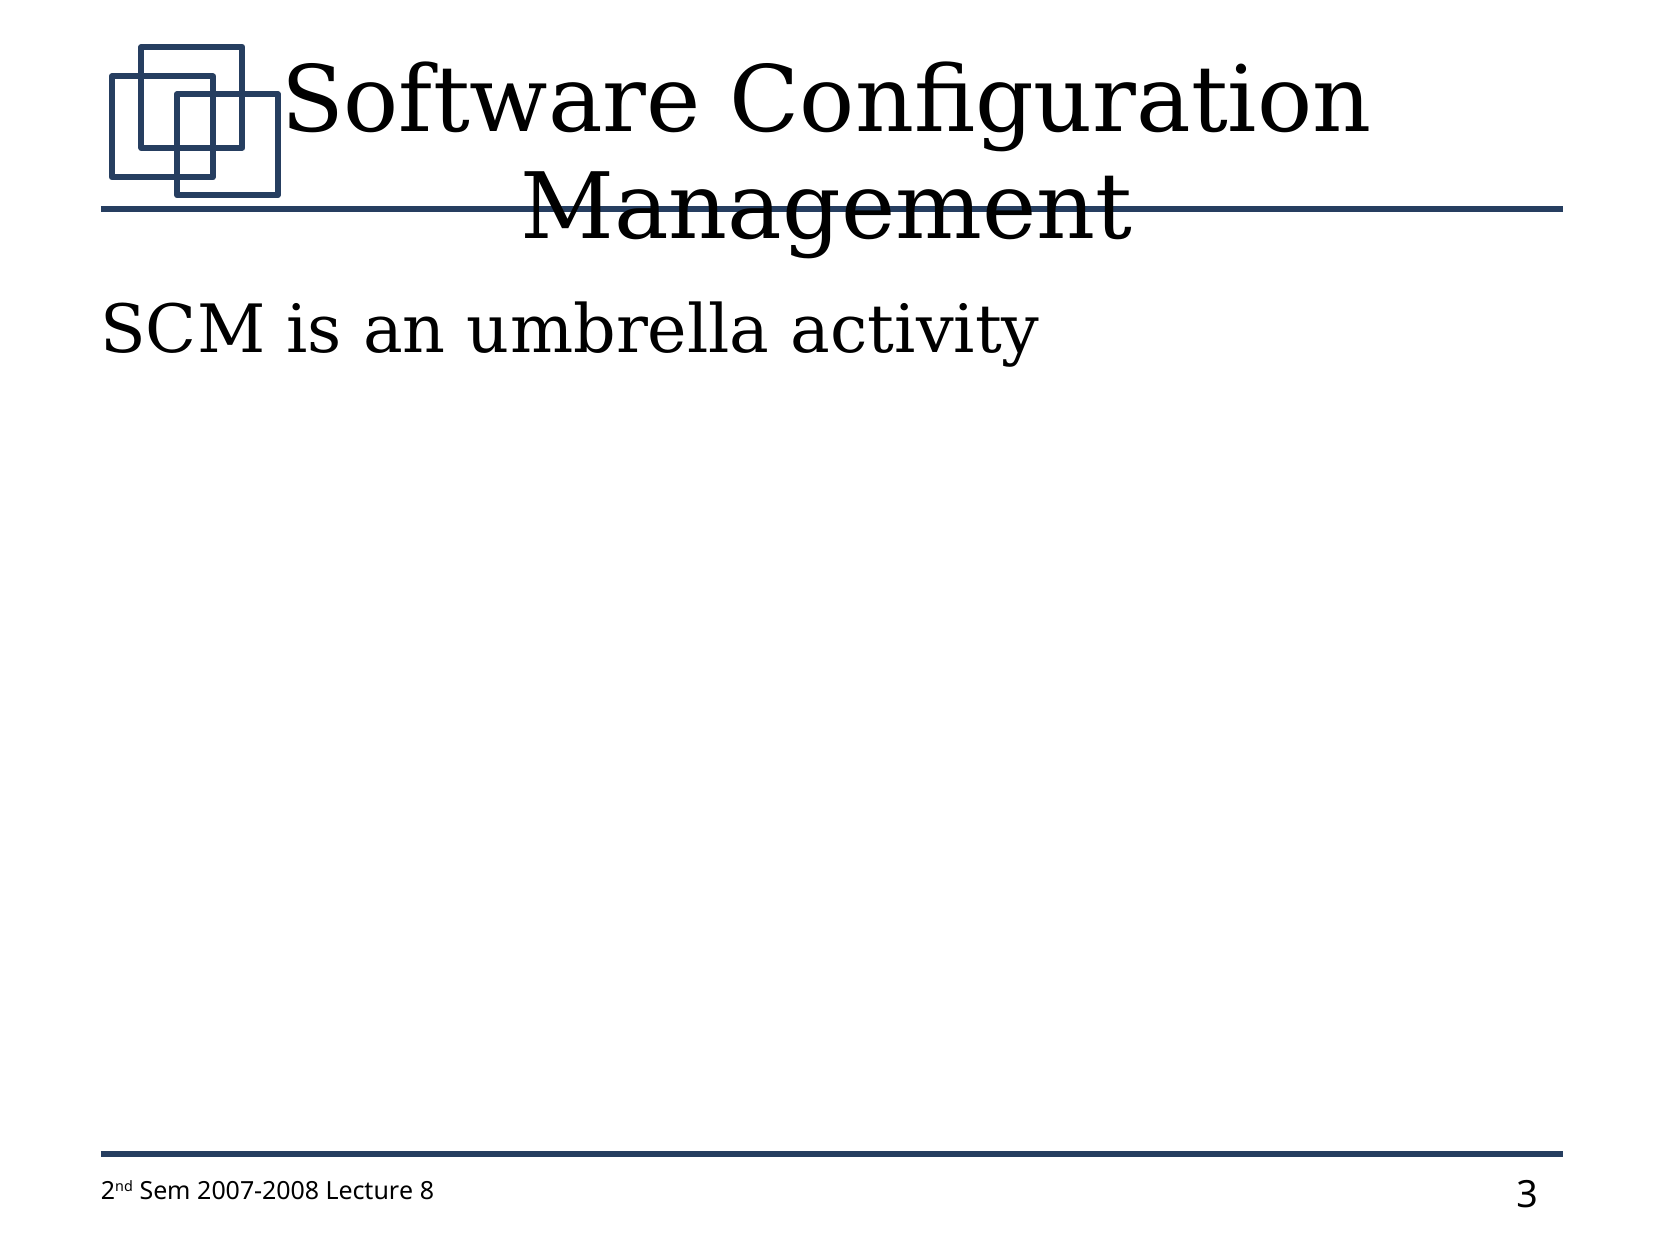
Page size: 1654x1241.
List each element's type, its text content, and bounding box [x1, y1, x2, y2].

list SCM is an umbrella activity [82, 290, 1571, 1109]
title Software Configuration Management [82, 45, 1571, 261]
